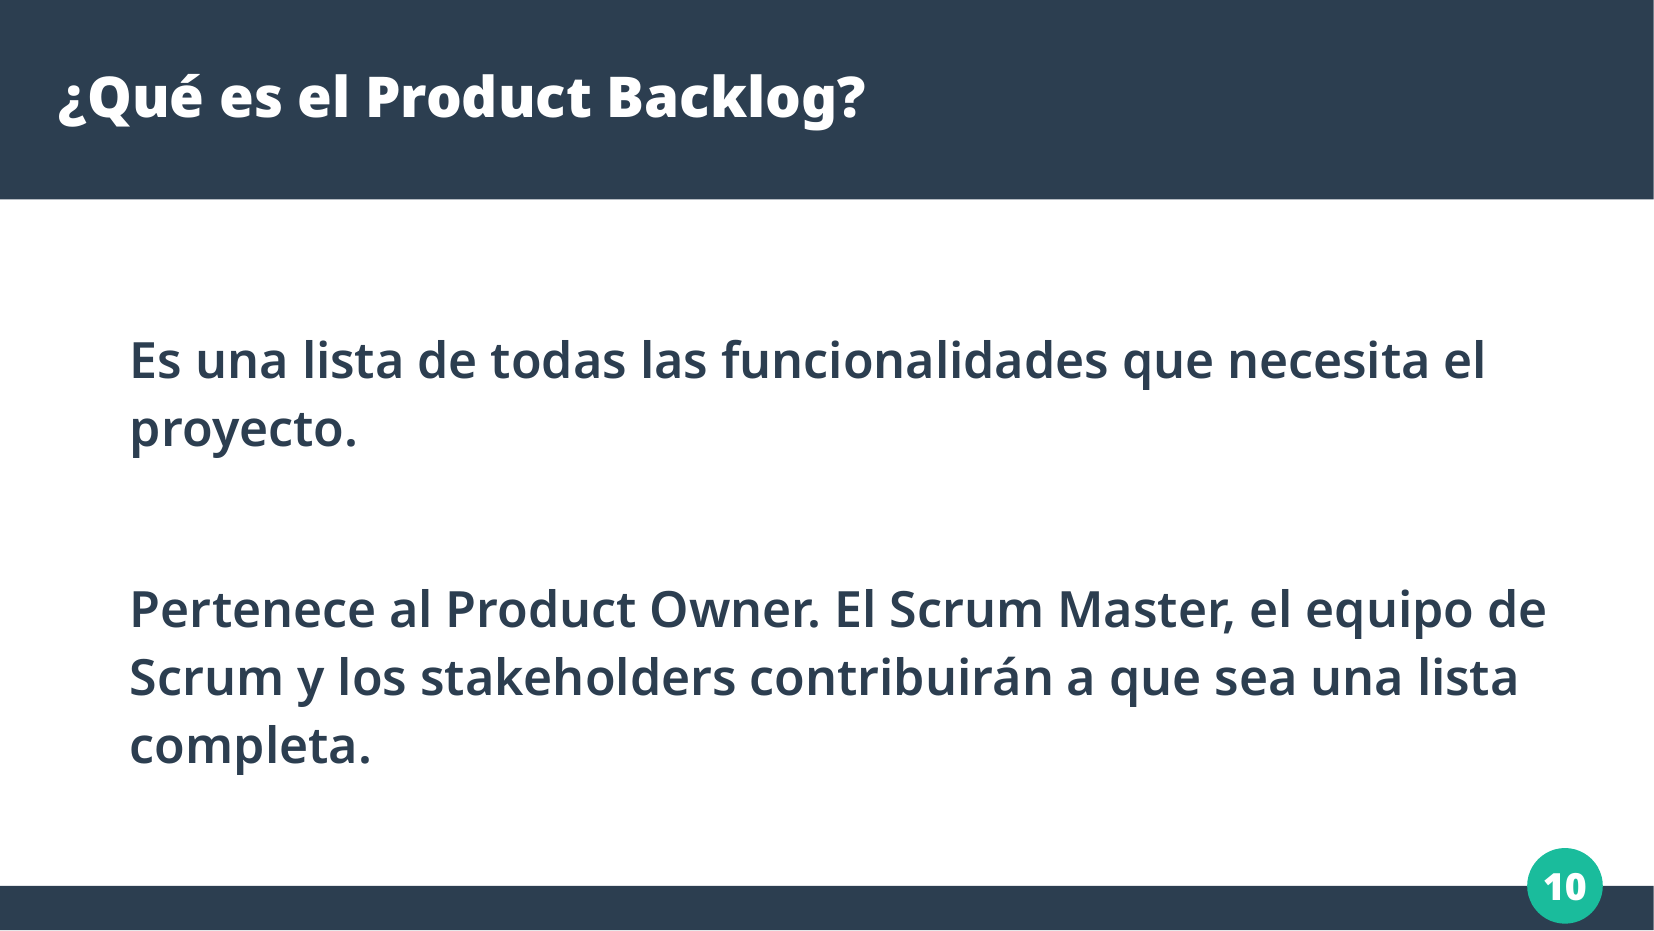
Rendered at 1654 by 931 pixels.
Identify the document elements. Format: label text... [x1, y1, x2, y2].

title ¿Qué es el Product Backlog? [59, 37, 1595, 155]
list Es una lista de todas las funcionalidades que necesita el proyecto. Pertenece al Product Owner. El Scrum Master, el equipo de Scrum y los stakeholders contribuirán a que sea una lista completa. [59, 324, 1595, 827]
